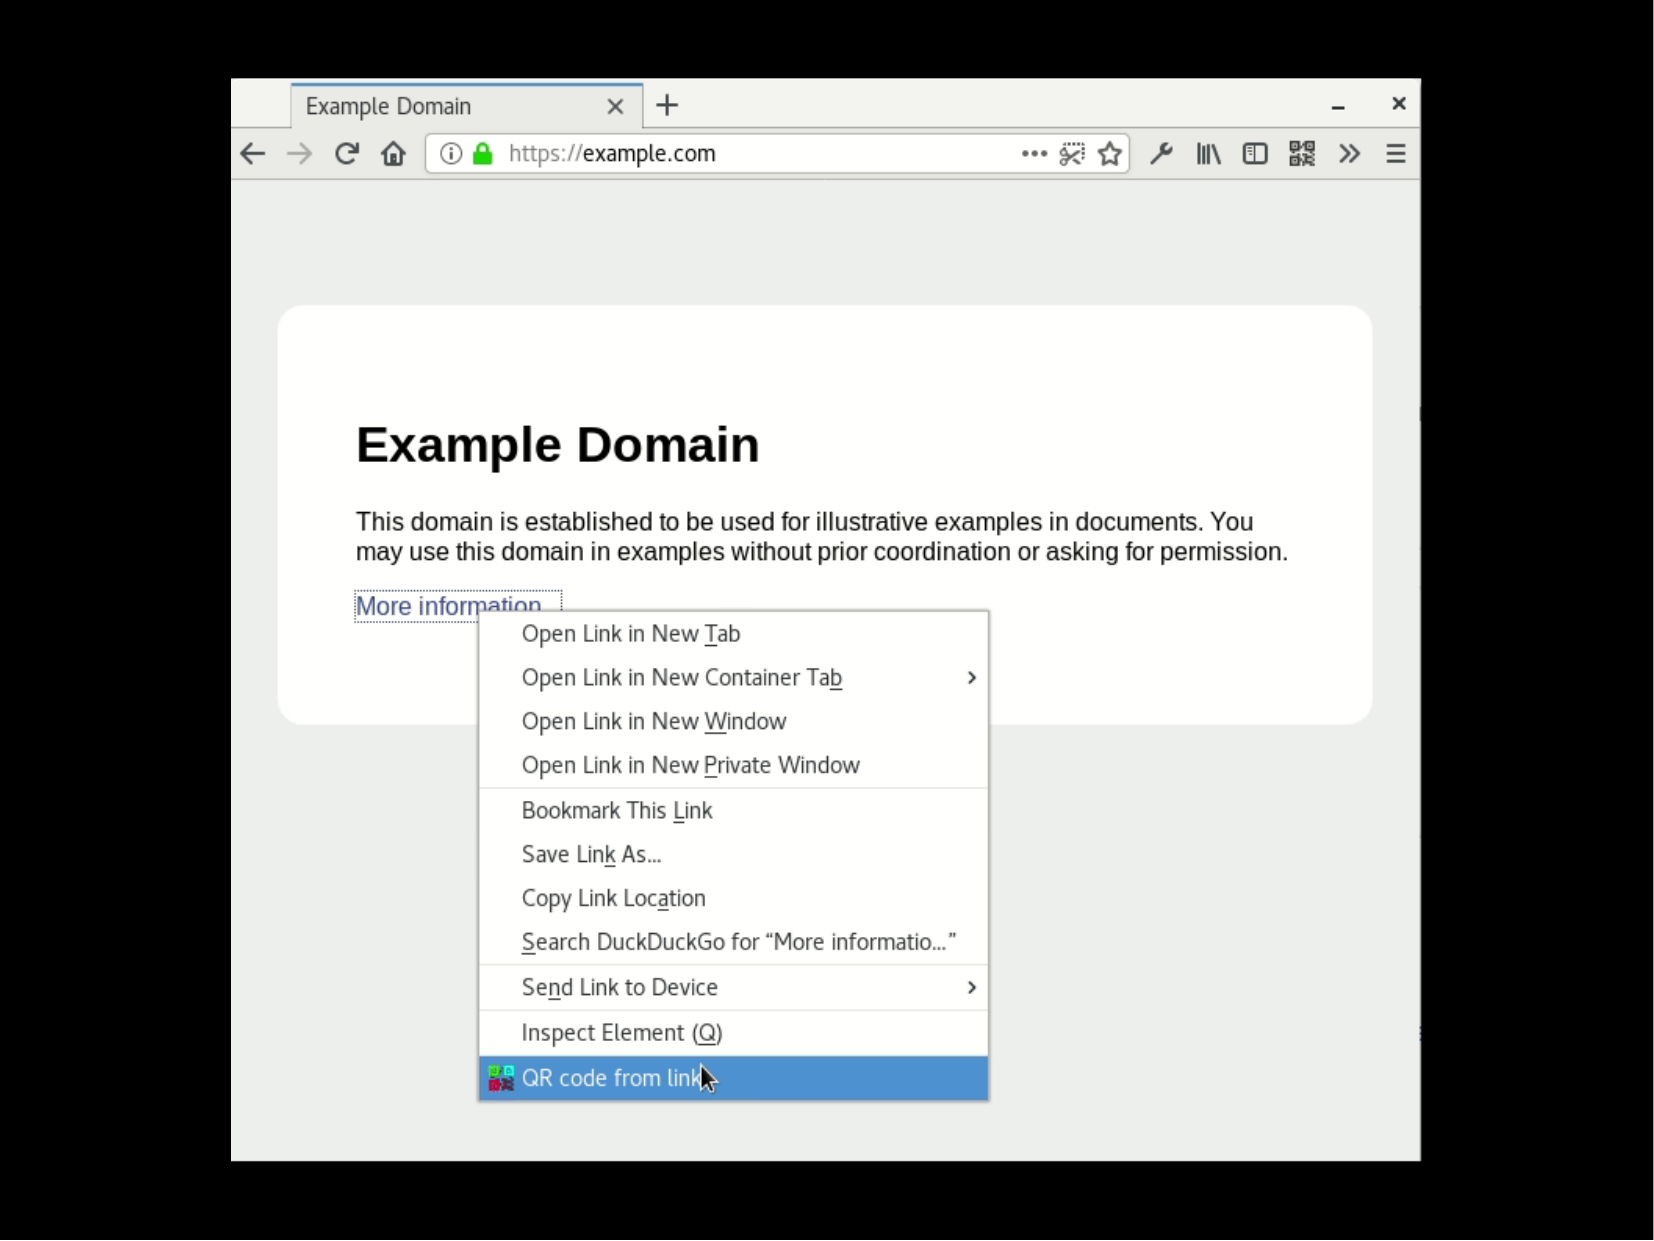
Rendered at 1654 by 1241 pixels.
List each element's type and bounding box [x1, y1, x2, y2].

picture [231, 77, 1423, 1163]
